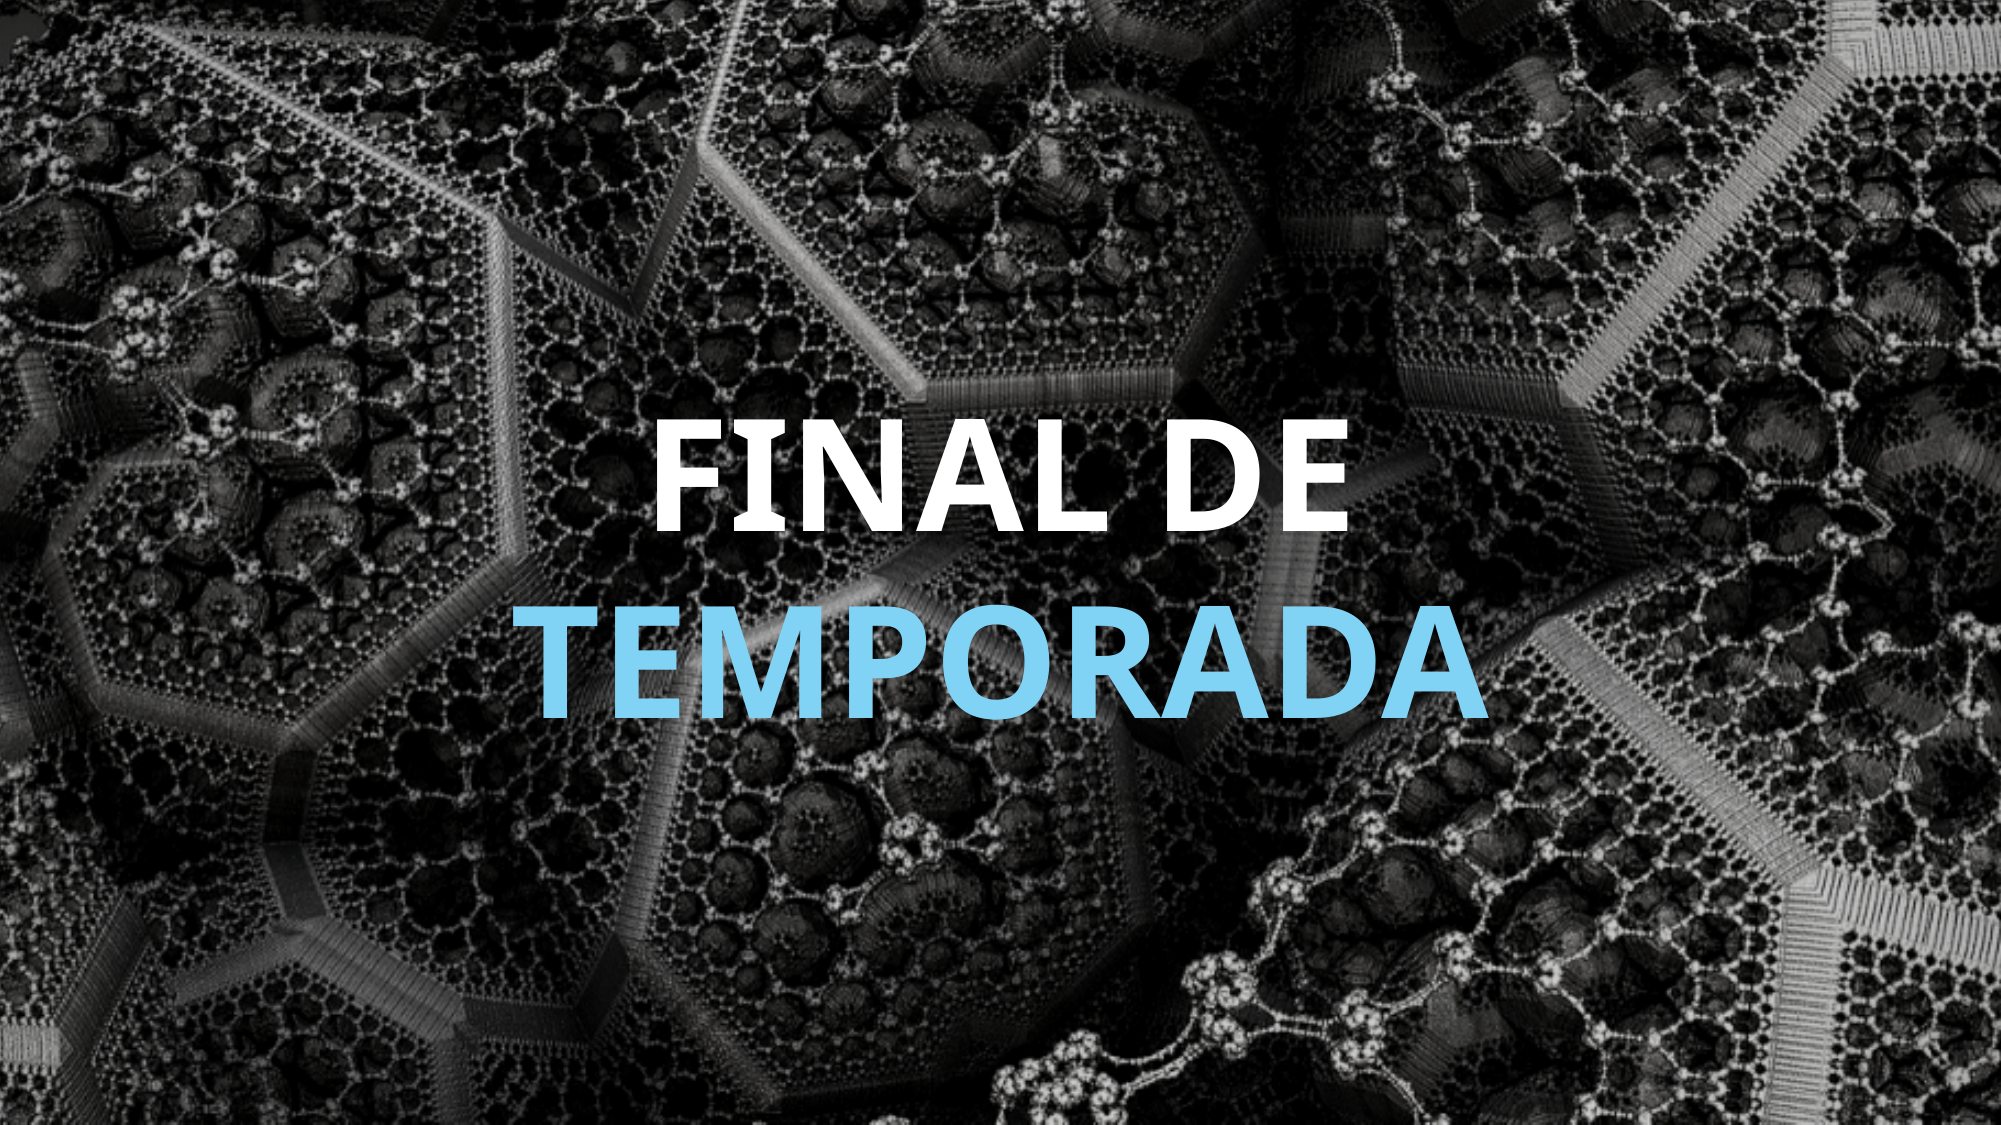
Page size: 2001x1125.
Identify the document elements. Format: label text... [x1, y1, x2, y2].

picture [0, 0, 2001, 1125]
text_box FINAL DE TEMPORADA [495, 367, 1505, 758]
